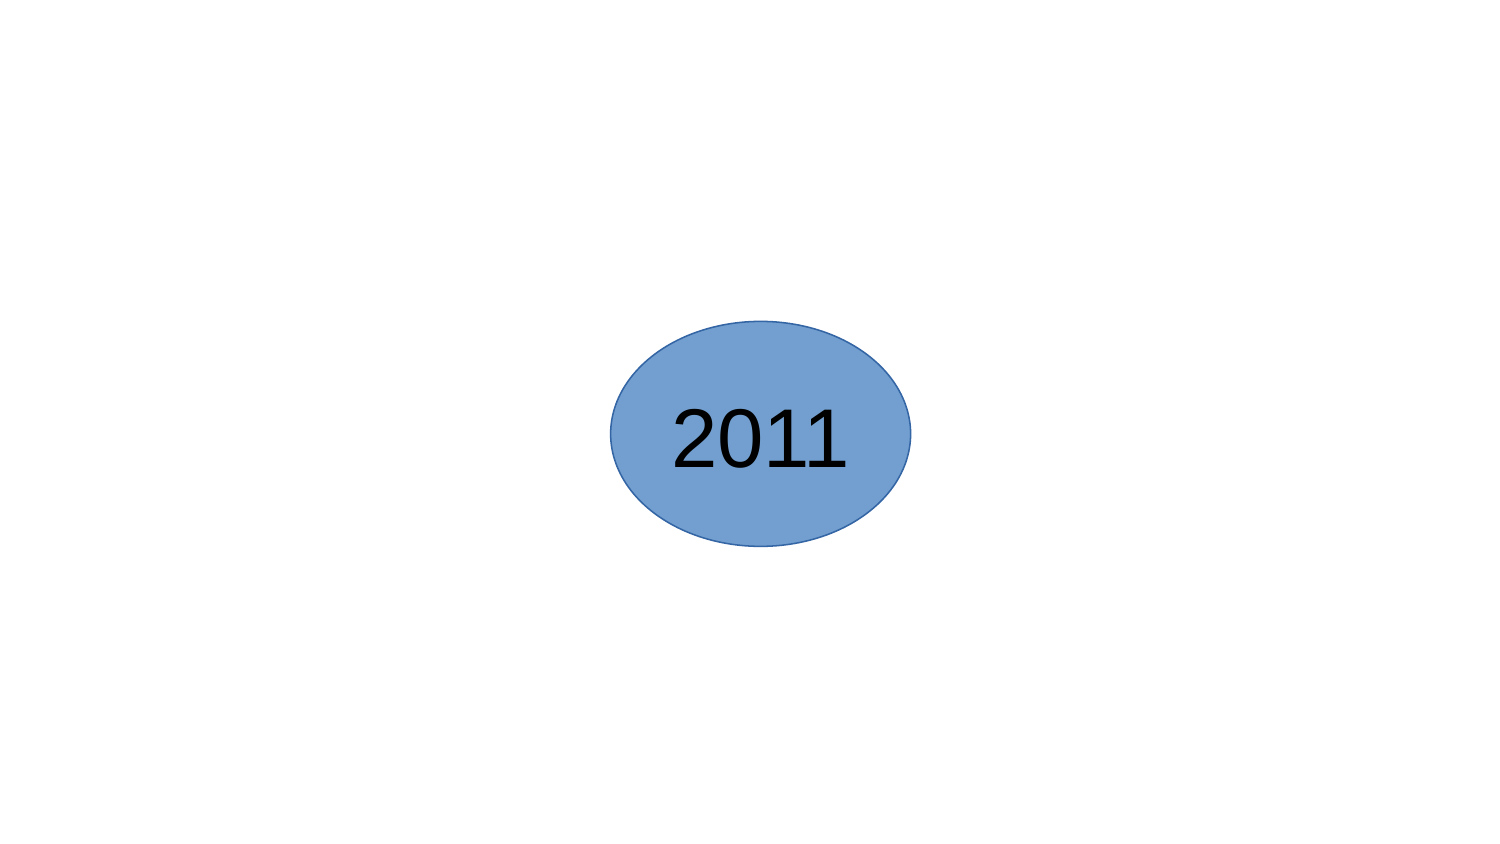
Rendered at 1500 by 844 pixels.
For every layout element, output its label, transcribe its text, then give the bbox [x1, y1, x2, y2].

text_box 2011 [610, 321, 911, 547]
